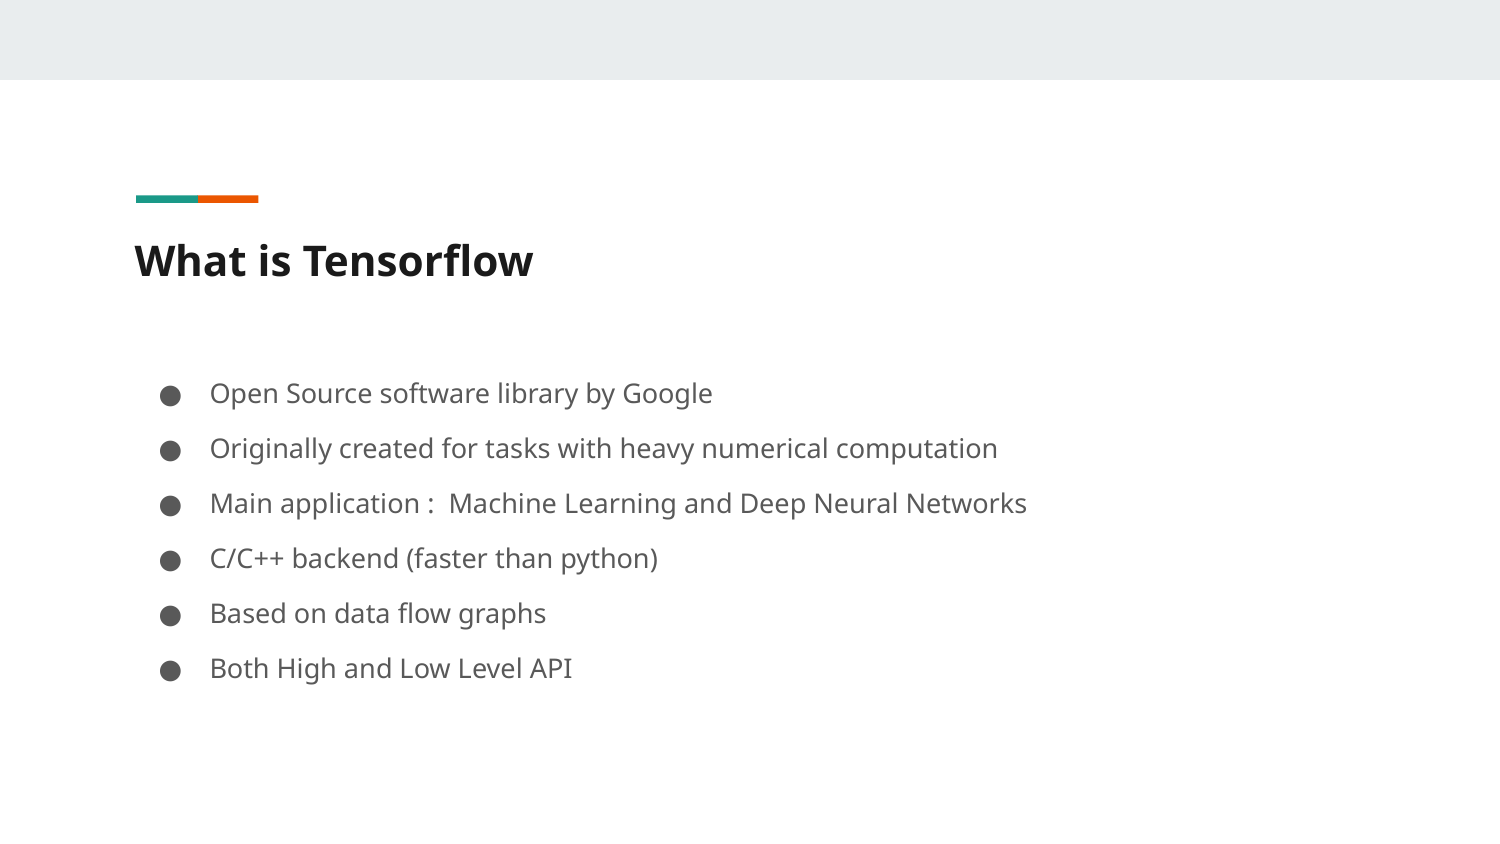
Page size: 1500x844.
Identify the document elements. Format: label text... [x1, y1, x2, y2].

list Open Source software library by Google Originally created for tasks with heavy numerical computation Main application : Machine Learning and Deep Neural Networks C/C++ backend (faster than python) Based on data flow graphs Both High and Low Level API [119, 341, 1381, 712]
title What is Tensorflow [119, 216, 1381, 305]
